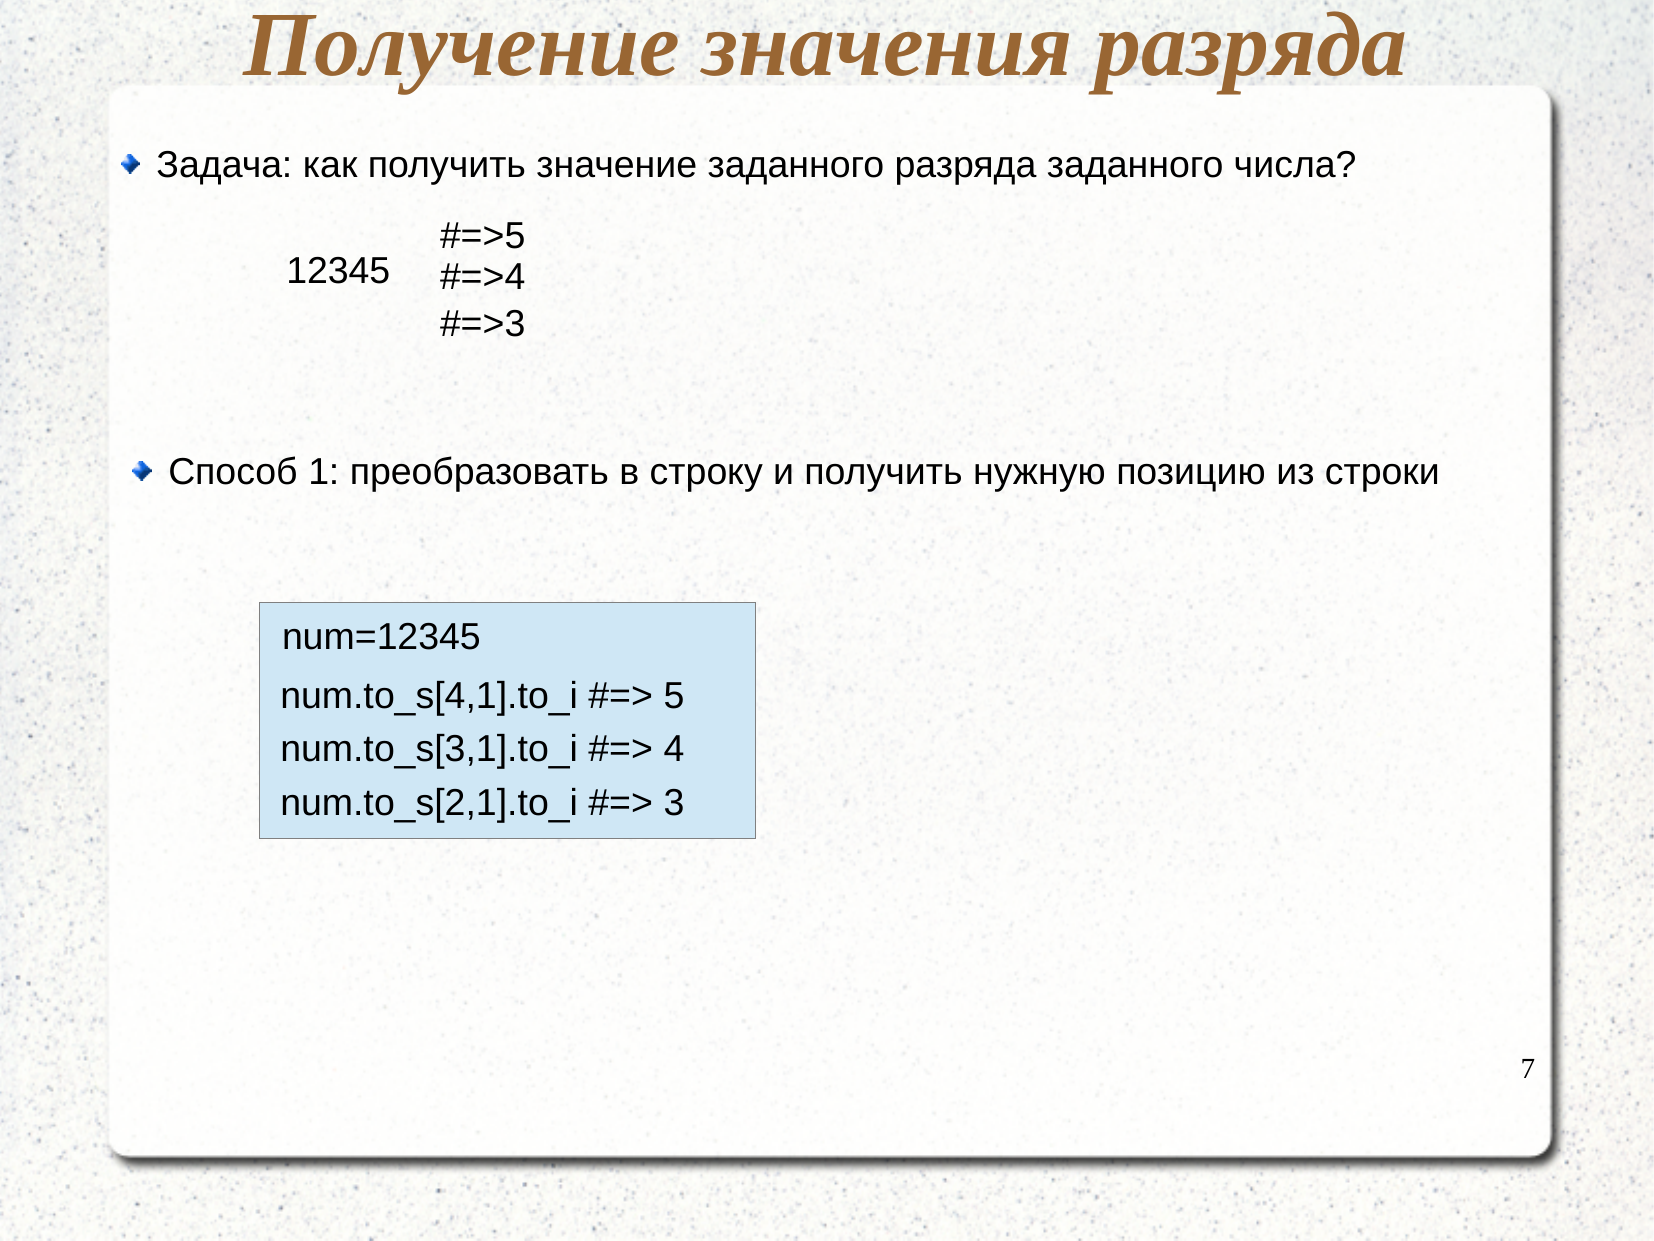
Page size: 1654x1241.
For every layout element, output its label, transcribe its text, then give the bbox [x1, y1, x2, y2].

text_box num.to_s[3,1].to_i #=> 4 [265, 720, 700, 773]
text_box Задача: как получить значение заданного разряда заданного числа? [106, 135, 1372, 193]
text_box num.to_s[2,1].to_i #=> 3 [265, 773, 700, 831]
text_box #=>4 [425, 248, 541, 295]
picture [0, 0, 1654, 1241]
text_box #=>5 [425, 206, 541, 248]
title Получение значения разряда [11, 0, 1642, 96]
text_box Cпособ 1: преобразовать в строку и получить нужную позицию из строки [118, 442, 1454, 500]
text_box 12345 [271, 242, 406, 299]
text_box num.to_s[4,1].to_i #=> 5 [265, 667, 700, 720]
text_box num=12345 [267, 608, 558, 666]
text_box [259, 602, 756, 839]
text_box #=>3 [425, 295, 541, 353]
